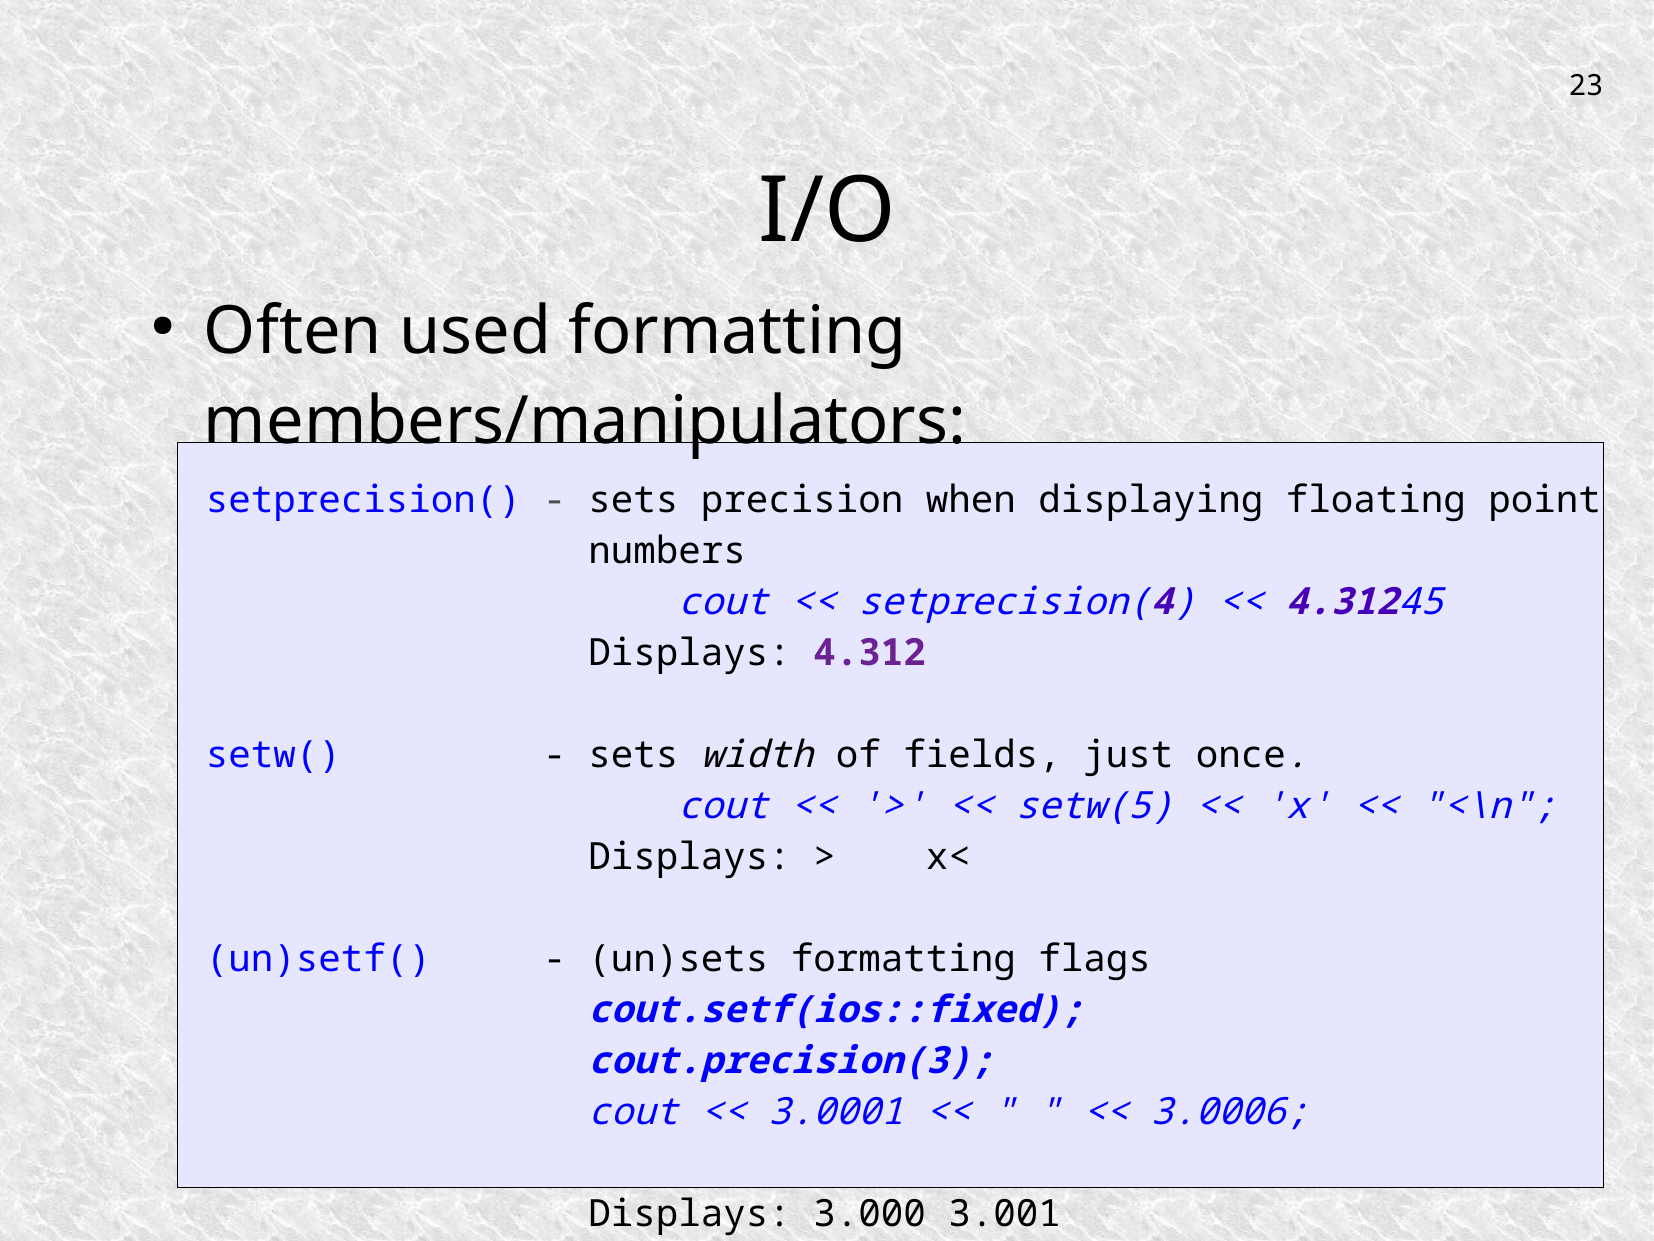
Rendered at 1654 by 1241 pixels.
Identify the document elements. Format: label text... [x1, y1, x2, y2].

picture [0, 0, 1654, 1241]
text_box [177, 442, 1604, 1188]
title I/O [121, 102, 1534, 311]
text_box setprecision() - sets precision when displaying floating point numbers cout << setprecision(4) << 4.31245 Displays: 4.312 setw() - sets width of fields, just once. cout << '>' << setw(5) << 'x' << "<\n"; Displays: > x< (un)setf() - (un)sets formatting flags cout.setf(ios::fixed); cout.precision(3); cout << 3.0001 << " " << 3.0006; Displays: 3.000 3.001 [205, 472, 1624, 1169]
list Often used formatting members/manipulators: [133, 281, 1546, 443]
